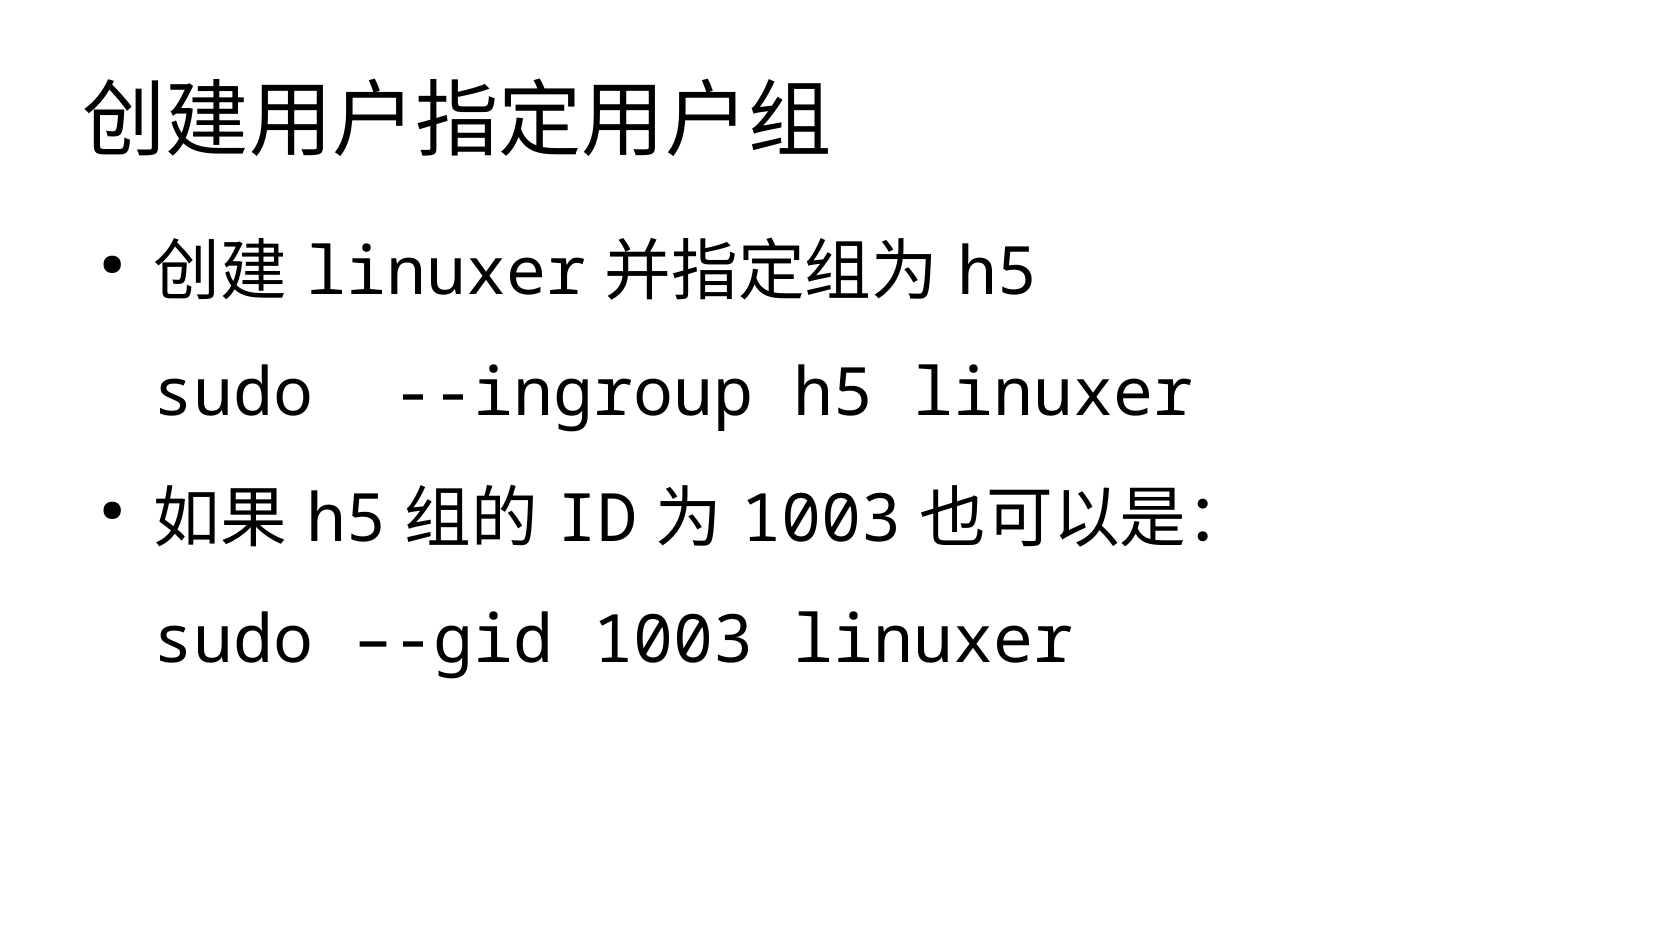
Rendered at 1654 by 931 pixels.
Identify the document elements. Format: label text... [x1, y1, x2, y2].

list 创建linuxer并指定组为h5 sudo --ingroup h5 linuxer 如果h5组的ID为1003也可以是： sudo –-gid 1003 linuxer [82, 217, 1571, 758]
title 创建用户指定用户组 [82, 37, 1571, 189]
